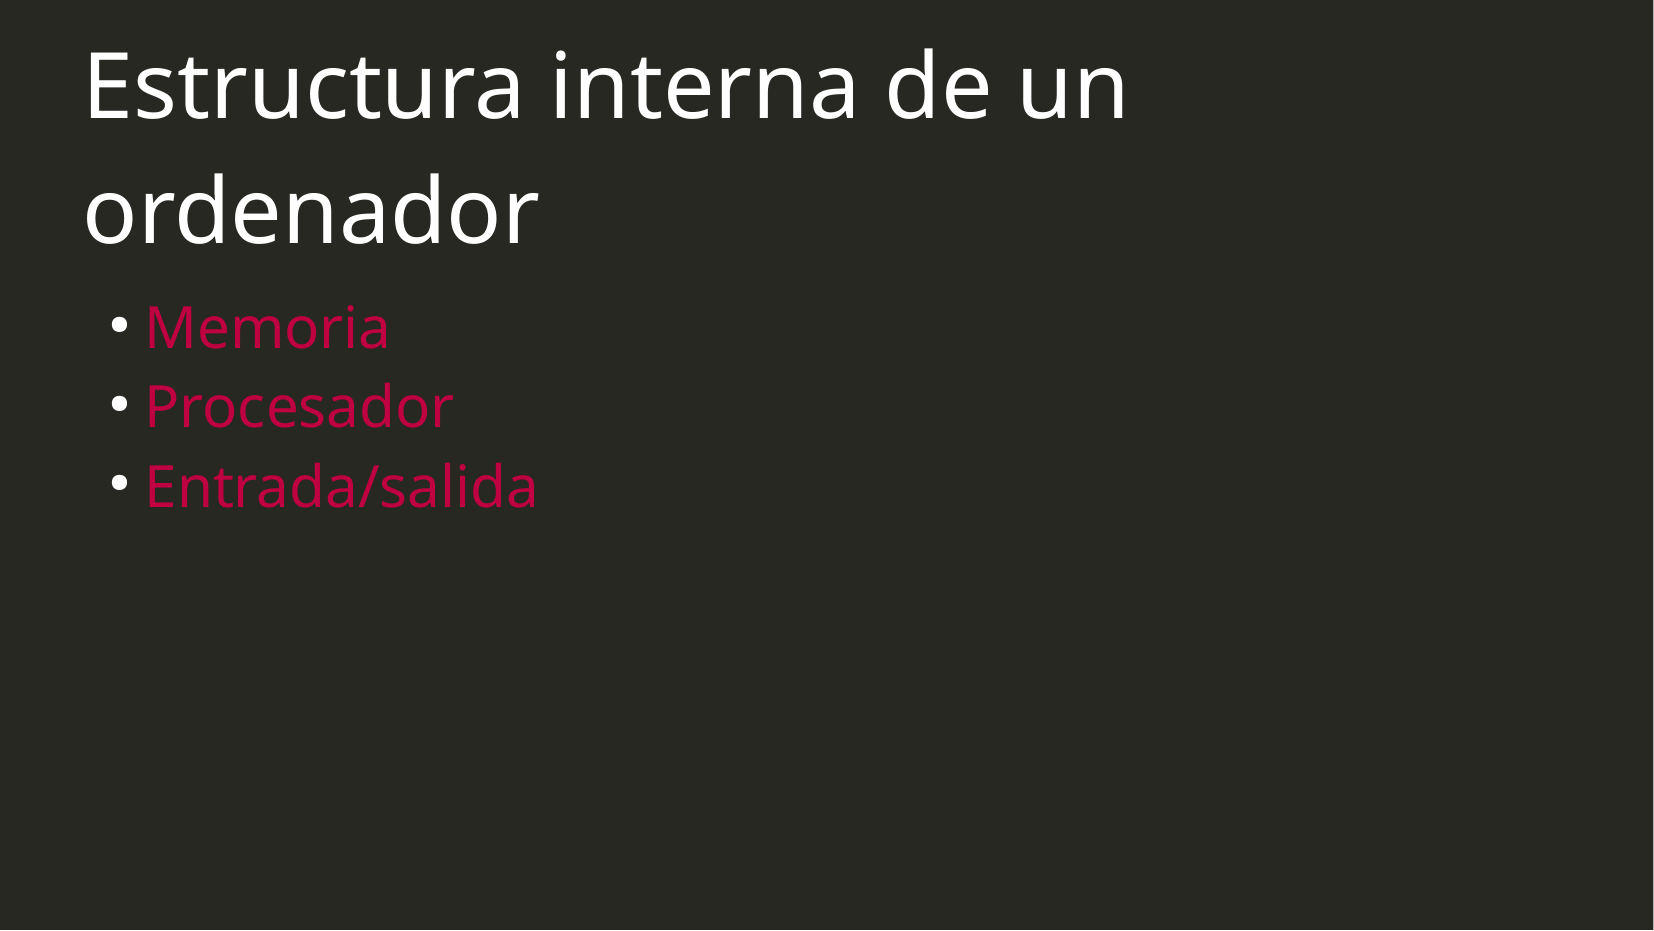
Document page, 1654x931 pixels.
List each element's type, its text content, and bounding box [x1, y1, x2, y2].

text_box Memoria Procesador Entrada/salida [94, 279, 1489, 745]
title Estructura interna de un ordenador [82, 35, 1560, 257]
